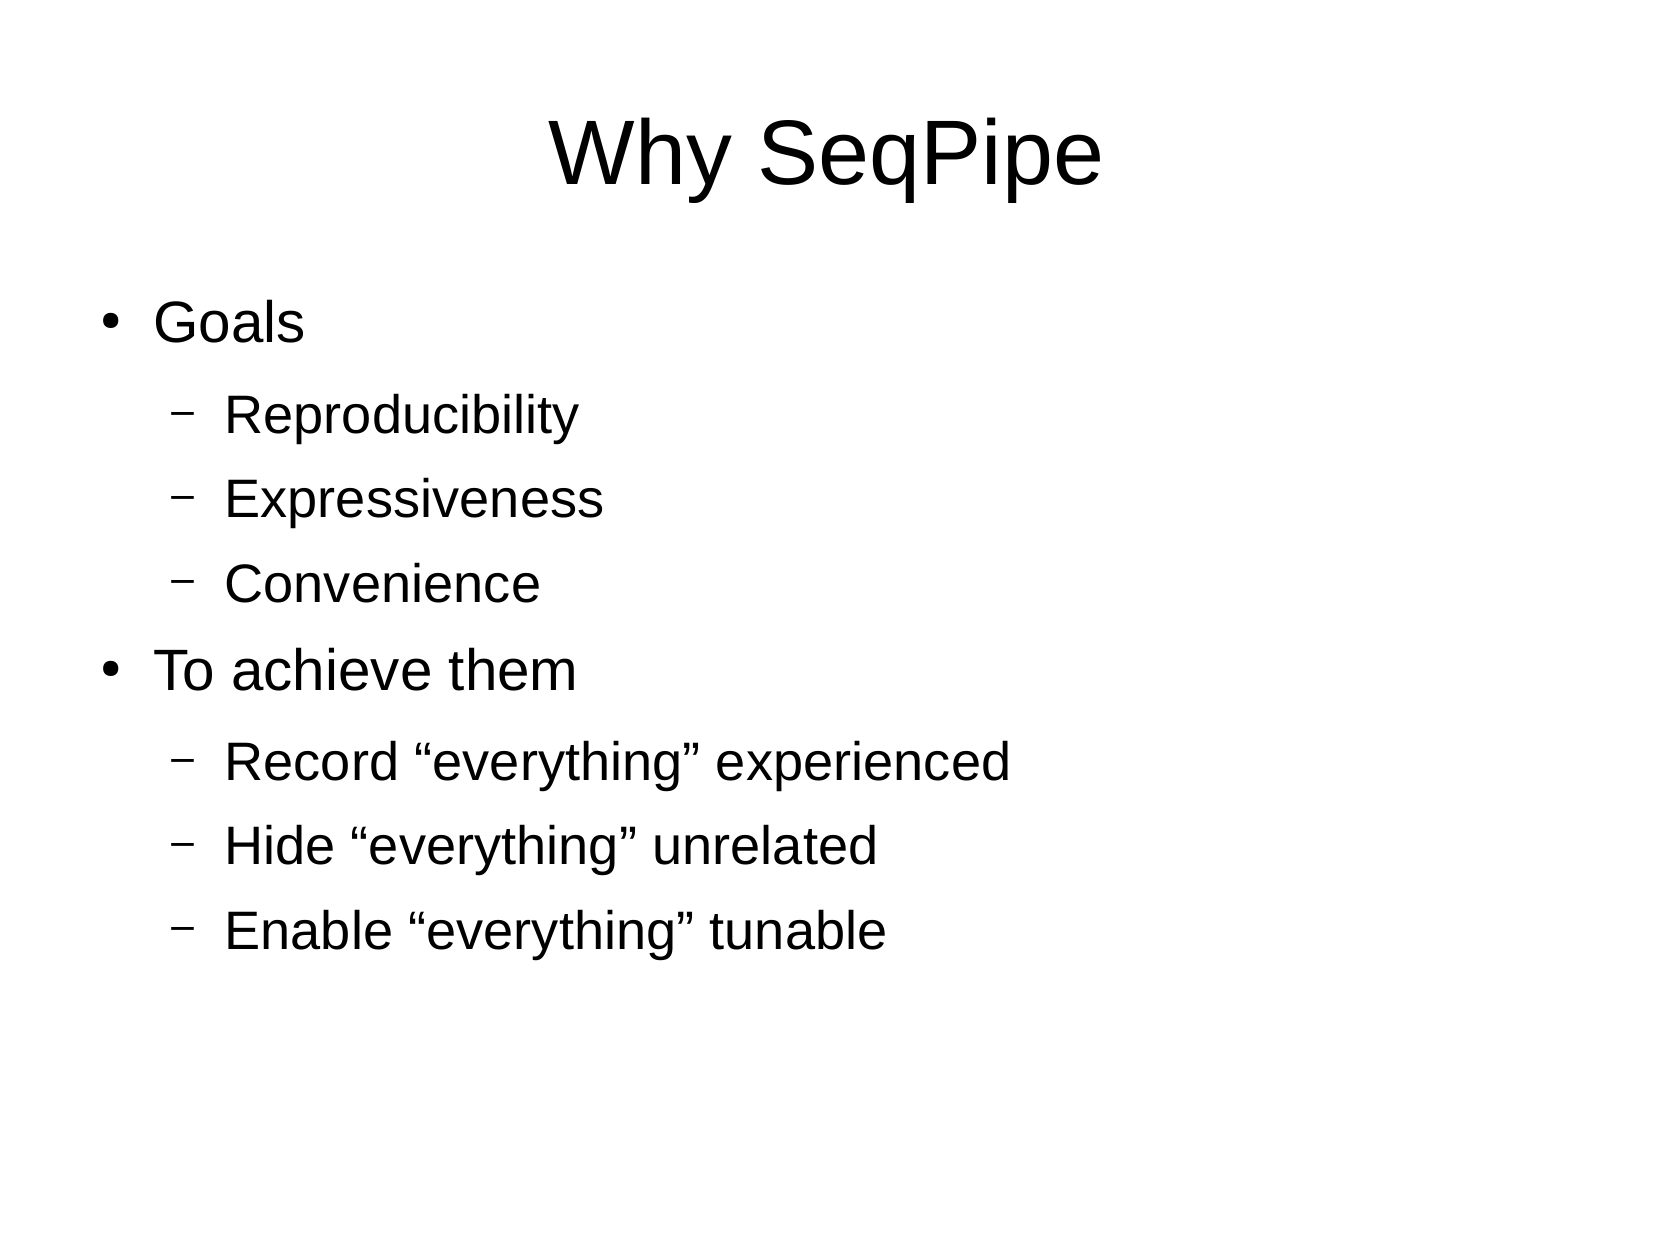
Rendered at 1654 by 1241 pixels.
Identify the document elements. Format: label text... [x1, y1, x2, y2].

title Why SeqPipe [82, 49, 1571, 257]
list Goals Reproducibility Expressiveness Convenience To achieve them Record “everything” experienced Hide “everything” unrelated Enable “everything” tunable [82, 290, 1538, 1111]
